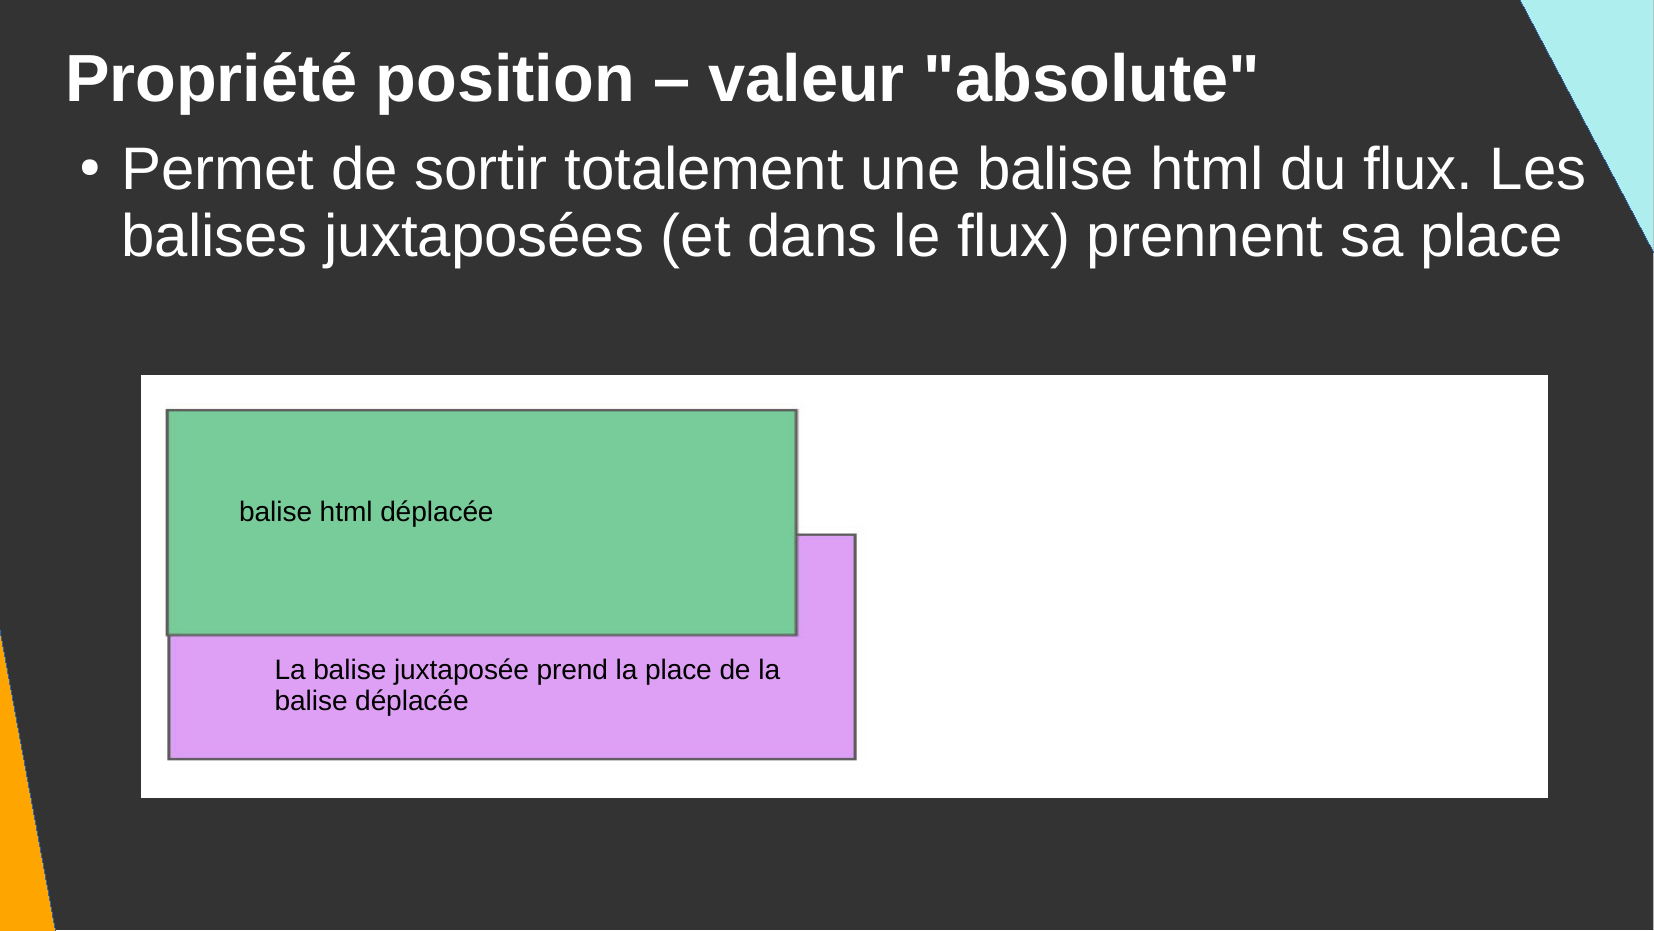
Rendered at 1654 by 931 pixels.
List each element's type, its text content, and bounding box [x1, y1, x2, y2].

text_box La balise juxtaposée prend la place de la balise déplacée [259, 646, 804, 725]
text_box [1520, 0, 1654, 253]
text_box [0, 629, 56, 931]
list Permet de sortir totalement une balise html du flux. Les balises juxtaposées (et dans le flux) prennent sa place [64, 135, 1604, 337]
text_box balise html déplacée [224, 488, 603, 535]
picture [141, 375, 1548, 798]
title Propriété position – valeur "absolute" [64, 40, 1553, 116]
